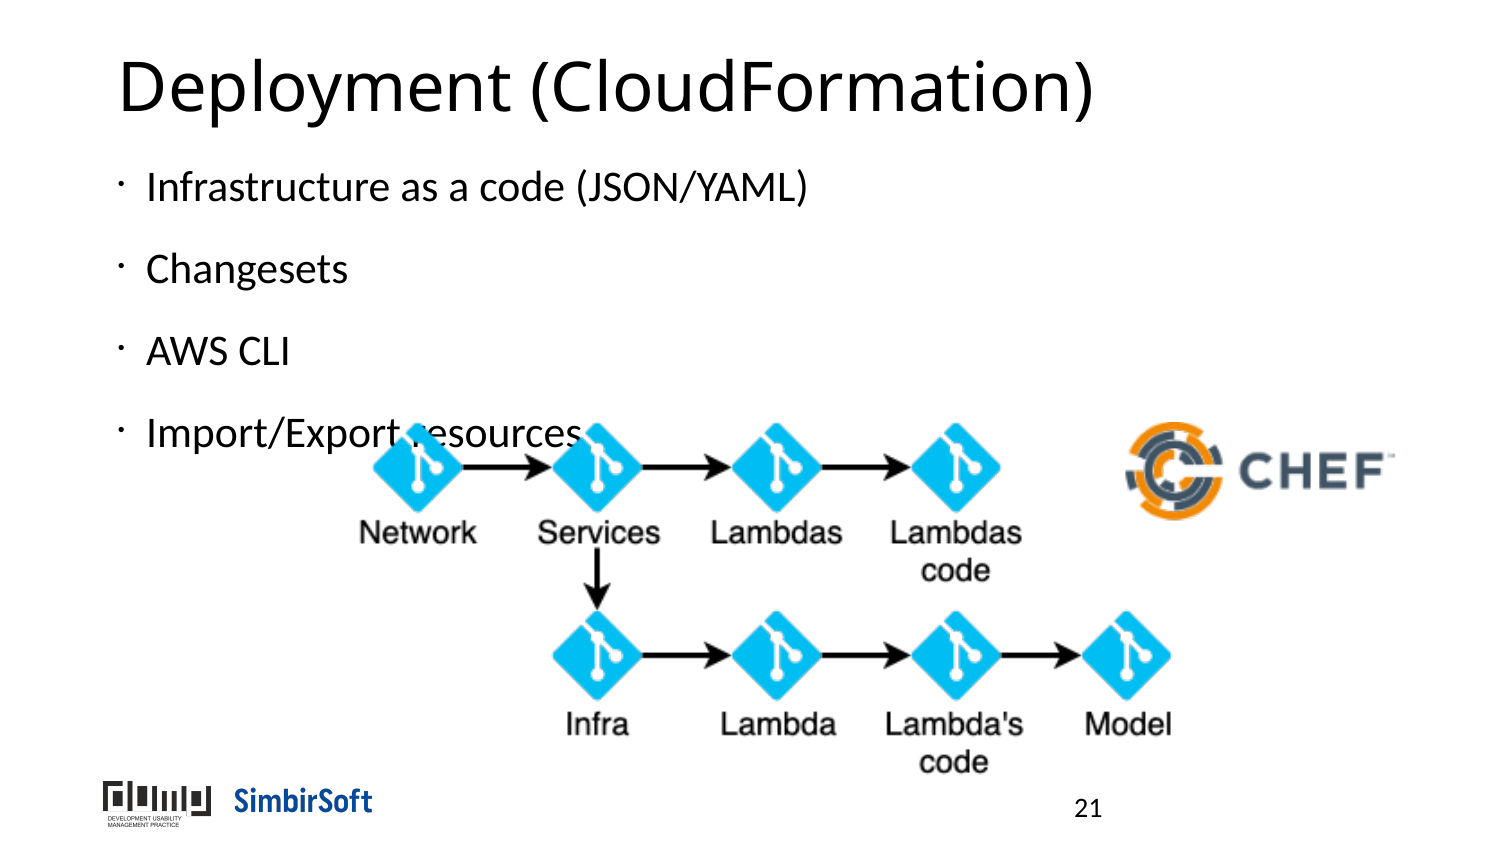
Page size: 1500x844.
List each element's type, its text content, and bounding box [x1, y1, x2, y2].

title Deployment (CloudFormation) [103, 44, 1397, 122]
list Infrastructure as a code (JSON/YAML) Changesets AWS CLI Import/Export resources [103, 150, 1397, 760]
picture [103, 781, 211, 827]
slide_number <номер> [1059, 782, 1397, 827]
picture [340, 422, 1397, 782]
